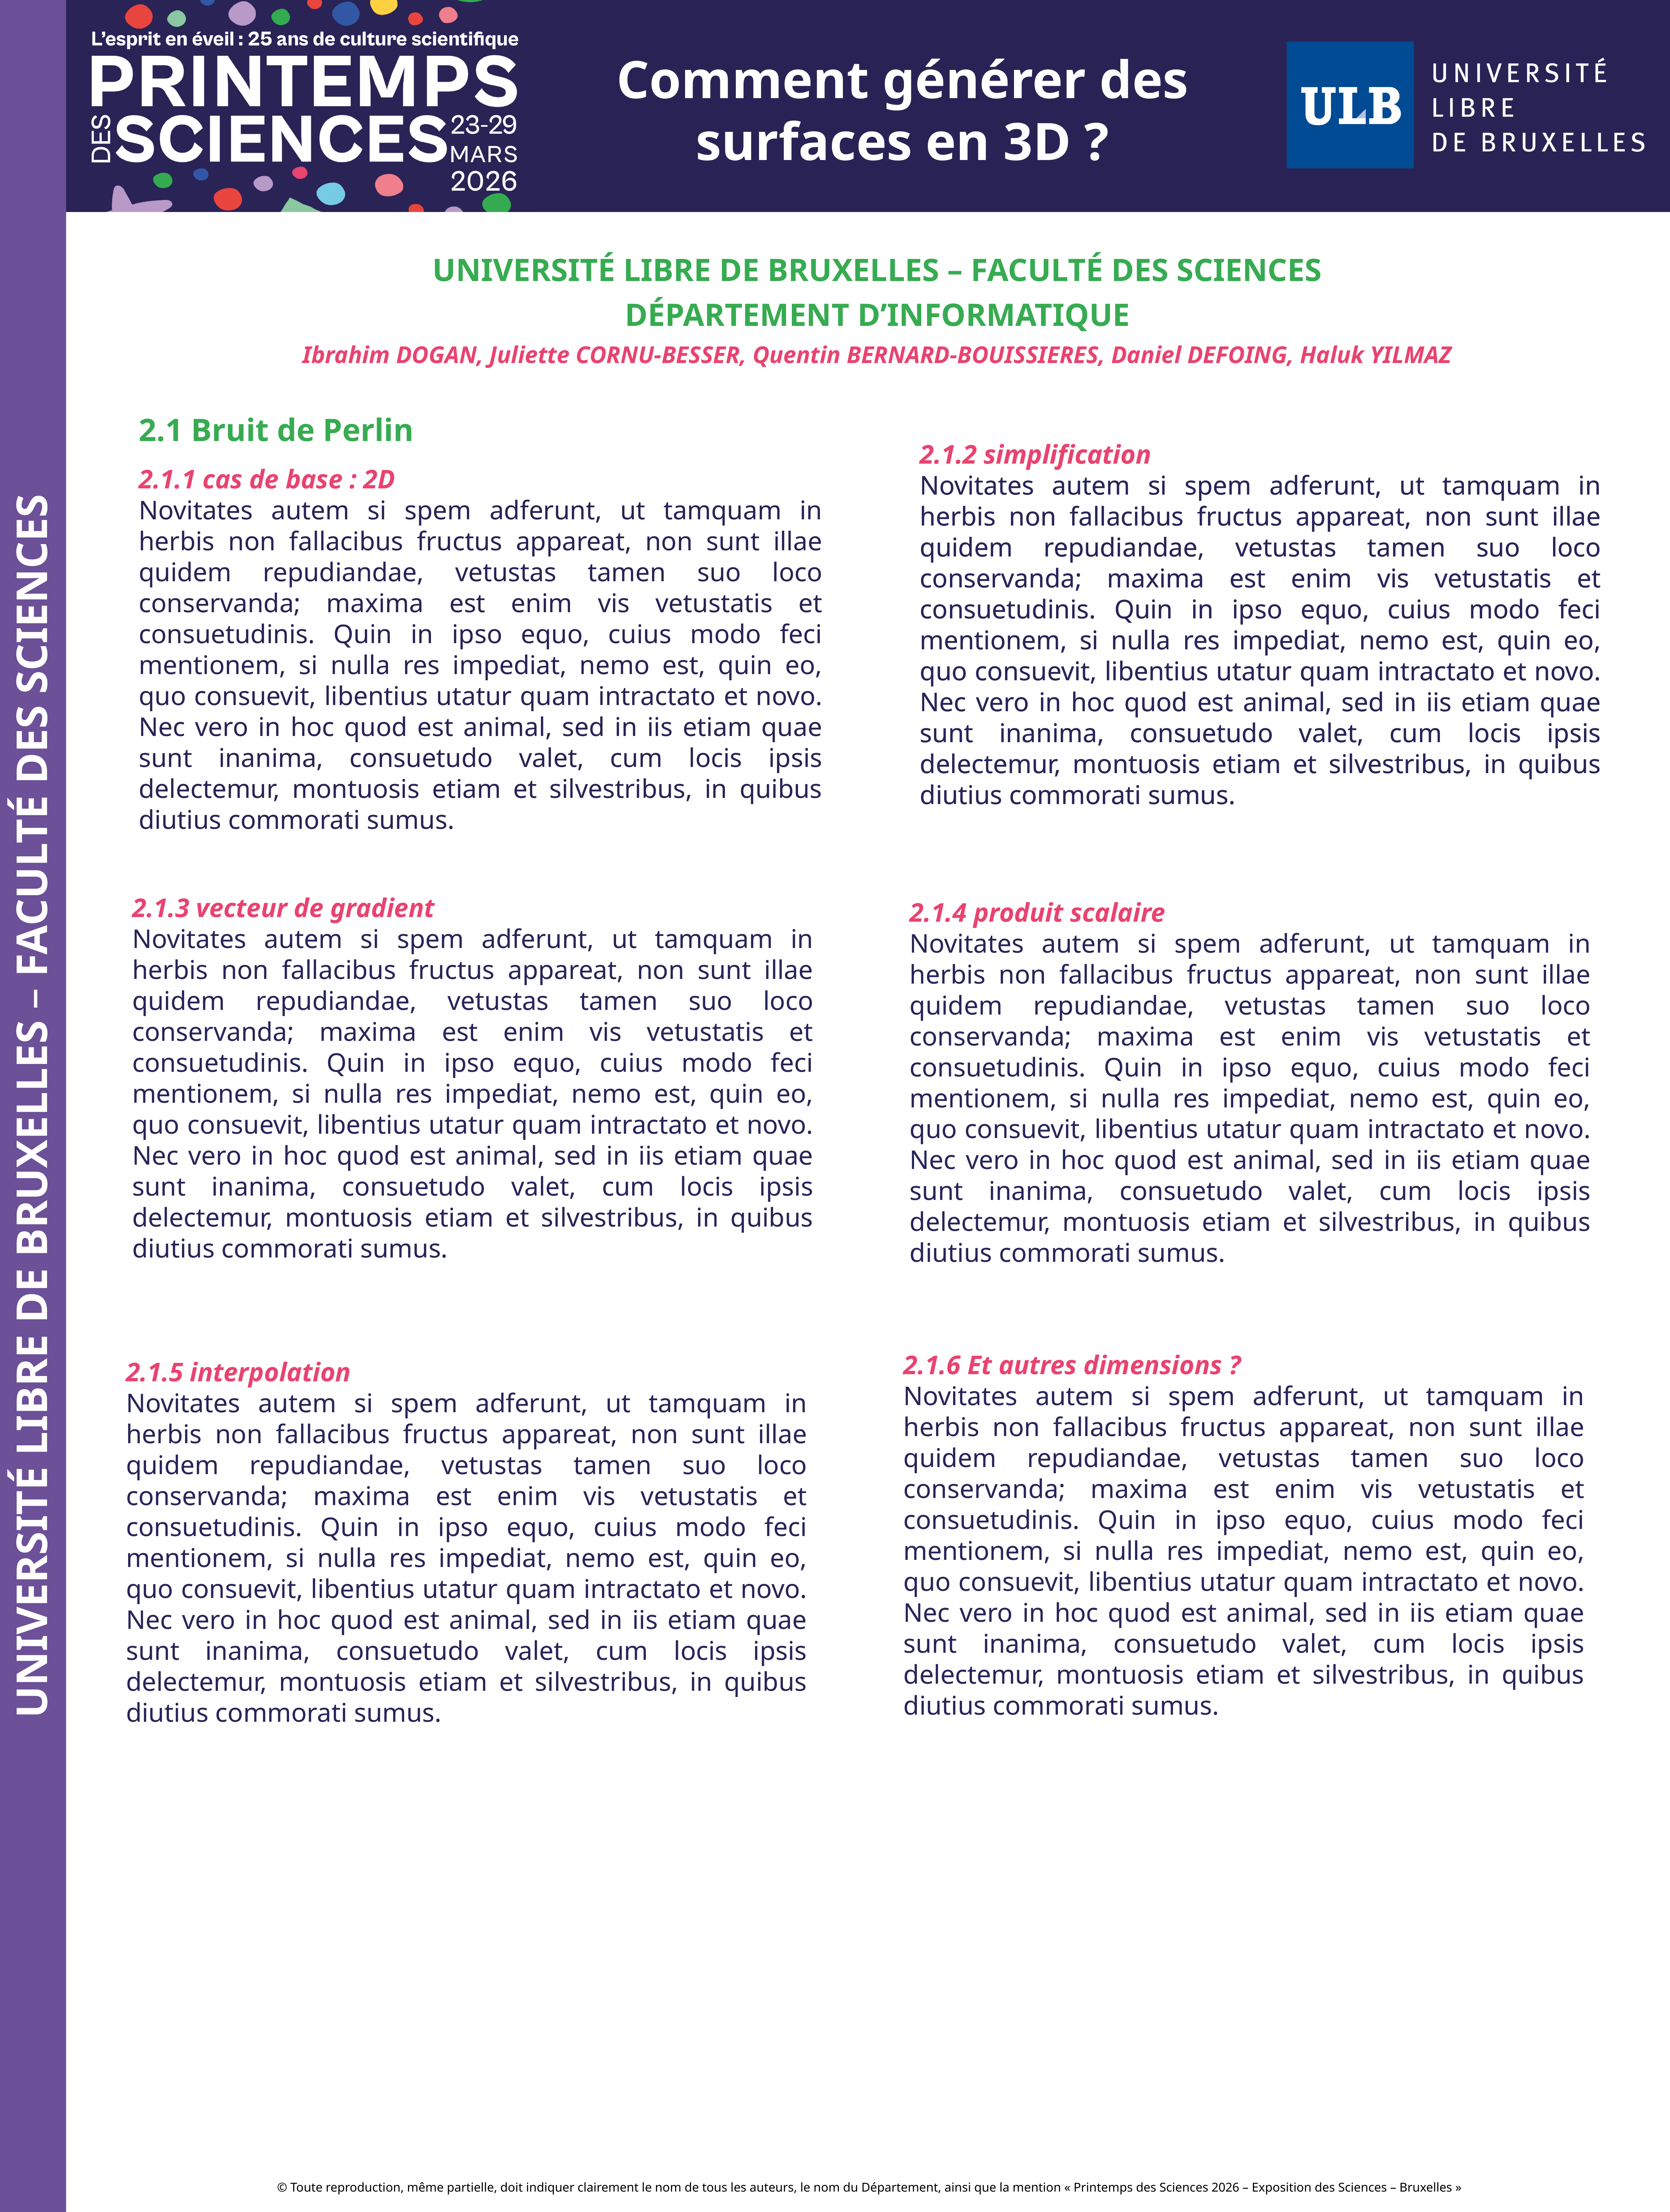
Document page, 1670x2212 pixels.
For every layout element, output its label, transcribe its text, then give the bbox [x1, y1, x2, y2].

text_box Comment générer des surfaces en 3D ? [535, 0, 1270, 219]
text_box 2.1.2 simplification Novitates autem si spem adferunt, ut tamquam in herbis non fallacibus fructus appareat, non sunt illae quidem repudiandae, vetustas tamen suo loco conservanda; maxima est enim vis vetustatis et consuetudinis. Quin in ipso equo, cuius modo feci mentionem, si nulla res impediat, nemo est, quin eo, quo consuevit, libentius utatur quam intractato et novo. Nec vero in hoc quod est animal, sed in iis etiam quae sunt inanima, consuetudo valet, cum locis ipsis delectemur, montuosis etiam et silvestribus, in quibus diutius commorati sumus. [915, 389, 1606, 812]
picture [66, 0, 535, 212]
text_box 2.1.3 vecteur de gradient Novitates autem si spem adferunt, ut tamquam in herbis non fallacibus fructus appareat, non sunt illae quidem repudiandae, vetustas tamen suo loco conservanda; maxima est enim vis vetustatis et consuetudinis. Quin in ipso equo, cuius modo feci mentionem, si nulla res impediat, nemo est, quin eo, quo consuevit, libentius utatur quam intractato et novo. Nec vero in hoc quod est animal, sed in iis etiam quae sunt inanima, consuetudo valet, cum locis ipsis delectemur, montuosis etiam et silvestribus, in quibus diutius commorati sumus. [127, 843, 818, 1265]
text_box © Toute reproduction, même partielle, doit indiquer clairement le nom de tous les auteurs, le nom du Département, ainsi que la mention « Printemps des Sciences 2026 – Exposition des Sciences – Bruxelles » [68, 2177, 1670, 2212]
text_box 2.1.6 Et autres dimensions ? Novitates autem si spem adferunt, ut tamquam in herbis non fallacibus fructus appareat, non sunt illae quidem repudiandae, vetustas tamen suo loco conservanda; maxima est enim vis vetustatis et consuetudinis. Quin in ipso equo, cuius modo feci mentionem, si nulla res impediat, nemo est, quin eo, quo consuevit, libentius utatur quam intractato et novo. Nec vero in hoc quod est animal, sed in iis etiam quae sunt inanima, consuetudo valet, cum locis ipsis delectemur, montuosis etiam et silvestribus, in quibus diutius commorati sumus. [899, 1300, 1590, 1722]
text_box UNIVERSITÉ LIBRE DE BRUXELLES – FACULTÉ DES SCIENCES DÉPARTEMENT D’INFORMATIQUE Ibrahim DOGAN, Juliette CORNU-BESSER, Quentin BERNARD-BOUISSIERES, Daniel DEFOING, Haluk YILMAZ [134, 248, 1621, 394]
picture [1270, 0, 1670, 212]
text_box 2.1.5 interpolation Novitates autem si spem adferunt, ut tamquam in herbis non fallacibus fructus appareat, non sunt illae quidem repudiandae, vetustas tamen suo loco conservanda; maxima est enim vis vetustatis et consuetudinis. Quin in ipso equo, cuius modo feci mentionem, si nulla res impediat, nemo est, quin eo, quo consuevit, libentius utatur quam intractato et novo. Nec vero in hoc quod est animal, sed in iis etiam quae sunt inanima, consuetudo valet, cum locis ipsis delectemur, montuosis etiam et silvestribus, in quibus diutius commorati sumus. [121, 1307, 812, 1729]
text_box 2.1 Bruit de Perlin 2.1.1 cas de base : 2D Novitates autem si spem adferunt, ut tamquam in herbis non fallacibus fructus appareat, non sunt illae quidem repudiandae, vetustas tamen suo loco conservanda; maxima est enim vis vetustatis et consuetudinis. Quin in ipso equo, cuius modo feci mentionem, si nulla res impediat, nemo est, quin eo, quo consuevit, libentius utatur quam intractato et novo. Nec vero in hoc quod est animal, sed in iis etiam quae sunt inanima, consuetudo valet, cum locis ipsis delectemur, montuosis etiam et silvestribus, in quibus diutius commorati sumus. [134, 394, 828, 837]
text_box 2.1.4 produit scalaire Novitates autem si spem adferunt, ut tamquam in herbis non fallacibus fructus appareat, non sunt illae quidem repudiandae, vetustas tamen suo loco conservanda; maxima est enim vis vetustatis et consuetudinis. Quin in ipso equo, cuius modo feci mentionem, si nulla res impediat, nemo est, quin eo, quo consuevit, libentius utatur quam intractato et novo. Nec vero in hoc quod est animal, sed in iis etiam quae sunt inanima, consuetudo valet, cum locis ipsis delectemur, montuosis etiam et silvestribus, in quibus diutius commorati sumus. [905, 847, 1596, 1270]
text_box UNIVERSITÉ LIBRE DE BRUXELLES – FACULTÉ DES SCIENCES [0, 0, 66, 2212]
